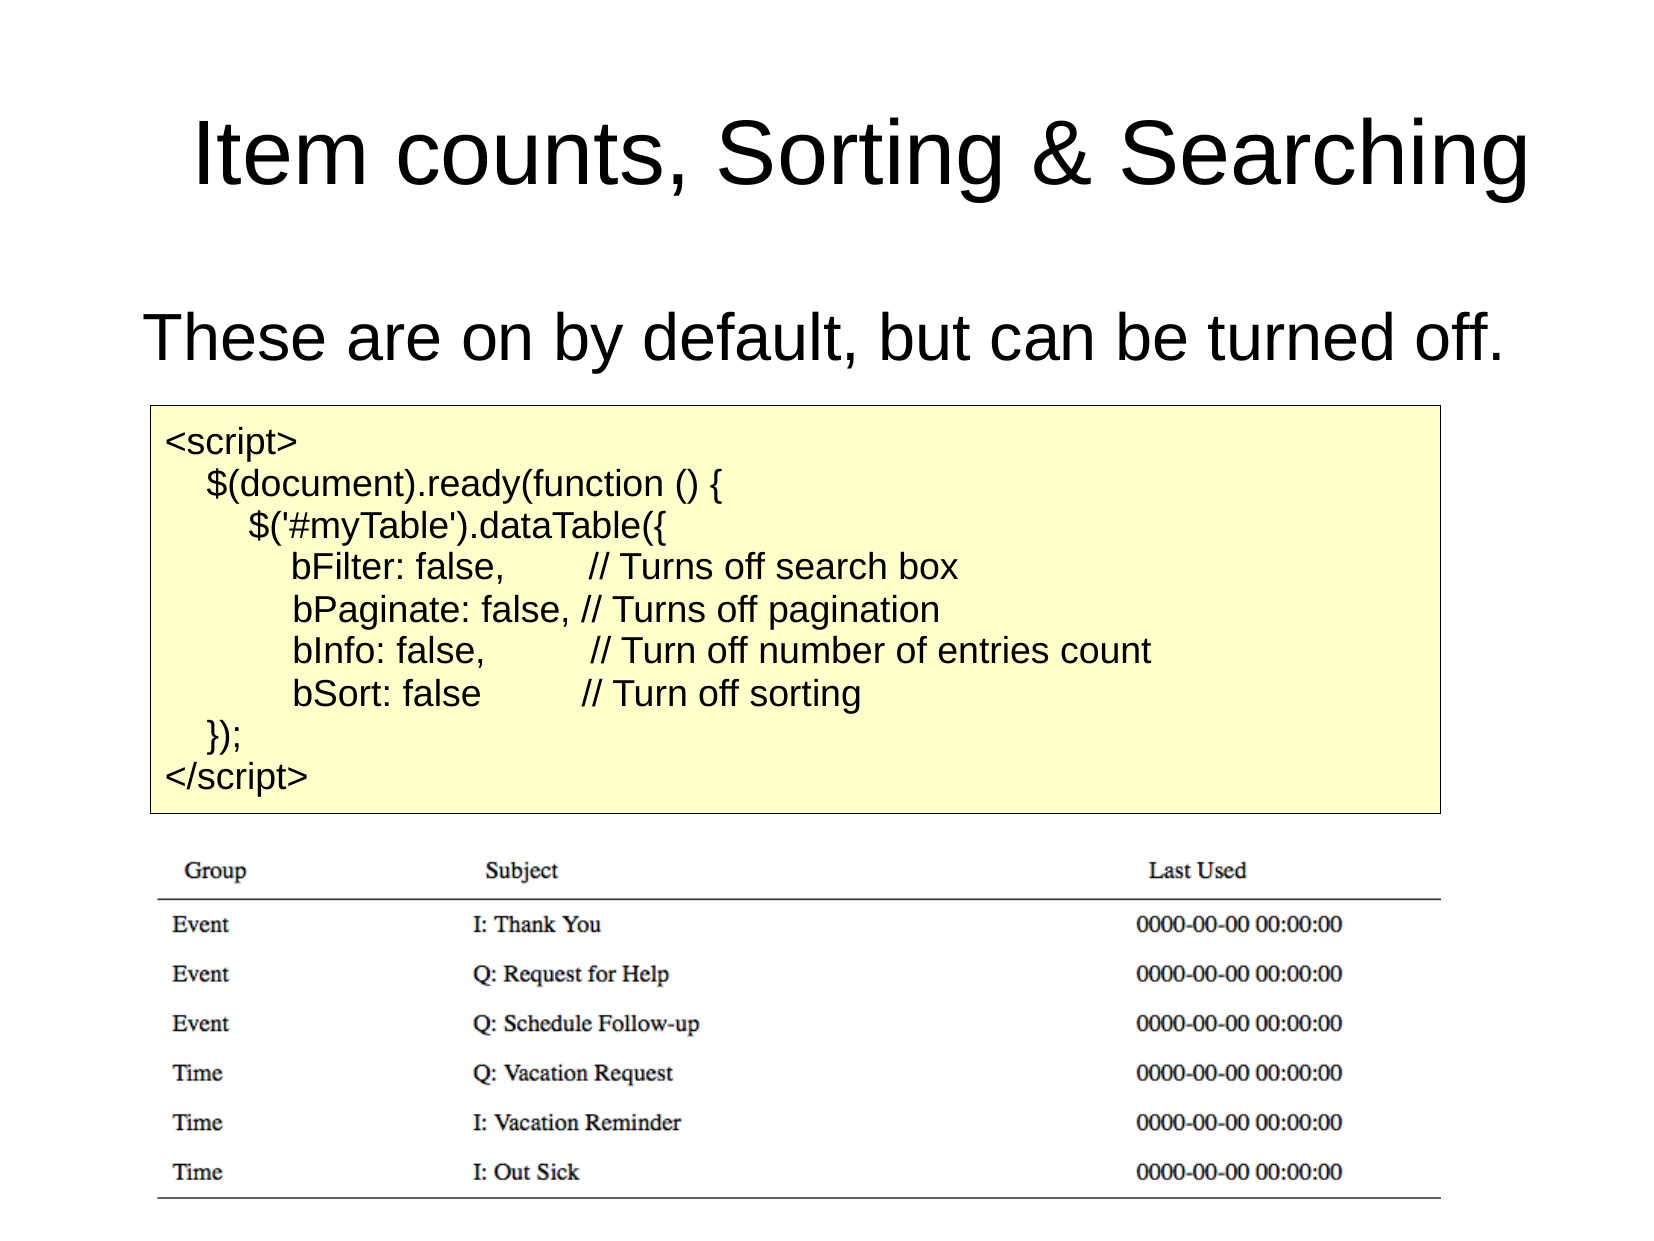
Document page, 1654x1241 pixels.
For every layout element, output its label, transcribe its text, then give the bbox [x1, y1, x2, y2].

text_box <script> $(document).ready(function () { $('#myTable').dataTable({ bFilter: false, // Turns off search box bPaginate: false, // Turns off pagination bInfo: false, // Turn off number of entries count bSort: false // Turn off sorting }); </script> [150, 405, 1441, 814]
title Item counts, Sorting & Searching [82, 49, 1571, 257]
list These are on by default, but can be turned off. [71, 300, 1561, 586]
picture [150, 839, 1441, 1216]
